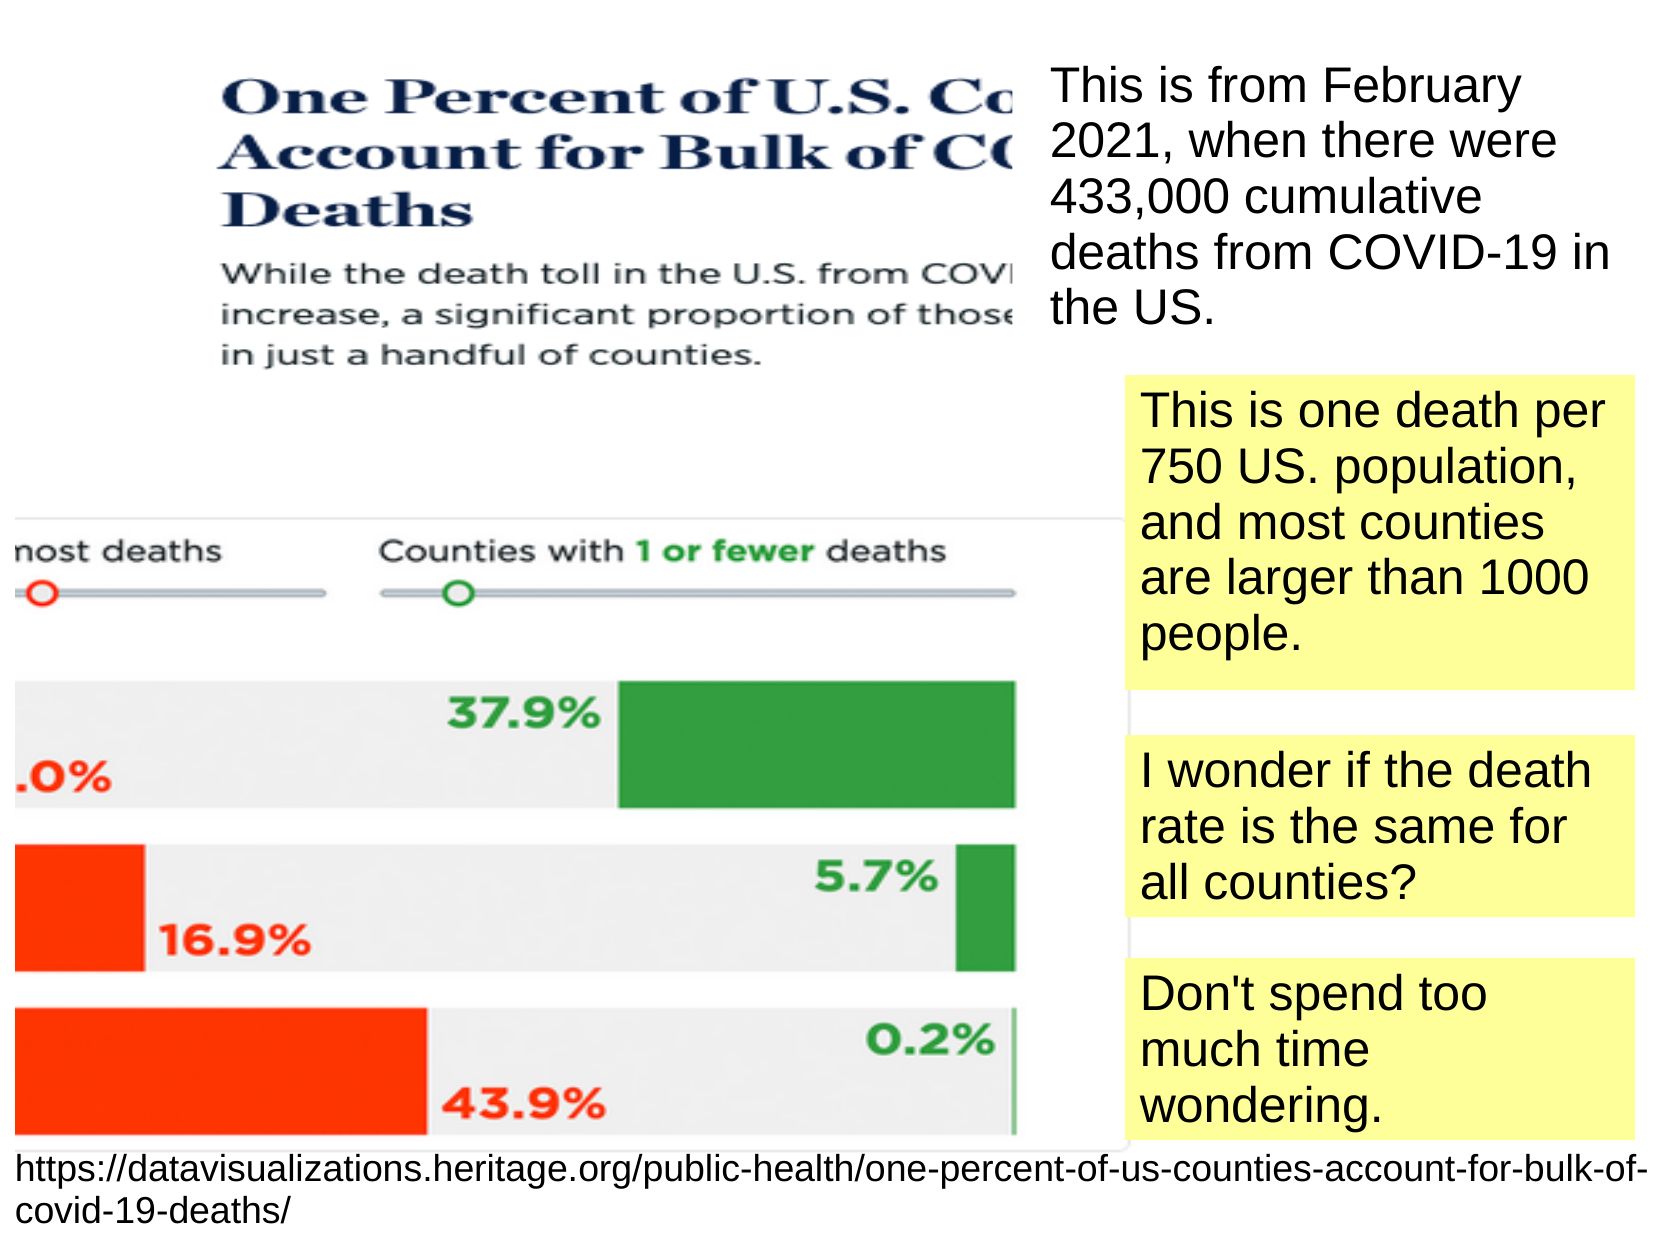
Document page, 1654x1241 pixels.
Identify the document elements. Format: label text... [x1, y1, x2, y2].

text_box I wonder if the death rate is the same for all counties? [1125, 735, 1636, 918]
text_box This is from February 2021, when there were 433,000 cumulative deaths from COVID-19 in the US. [1035, 49, 1654, 344]
text_box This is one death per 750 US. population, and most counties are larger than 1000 people. [1125, 375, 1636, 691]
text_box https://datavisualizations.heritage.org/public-health/one-percent-of-us-counties-account-for-bulk-of-covid-19-deaths/ [0, 1140, 1654, 1239]
picture [15, 0, 1306, 1140]
text_box Don't spend too much time wondering. [1125, 957, 1636, 1141]
